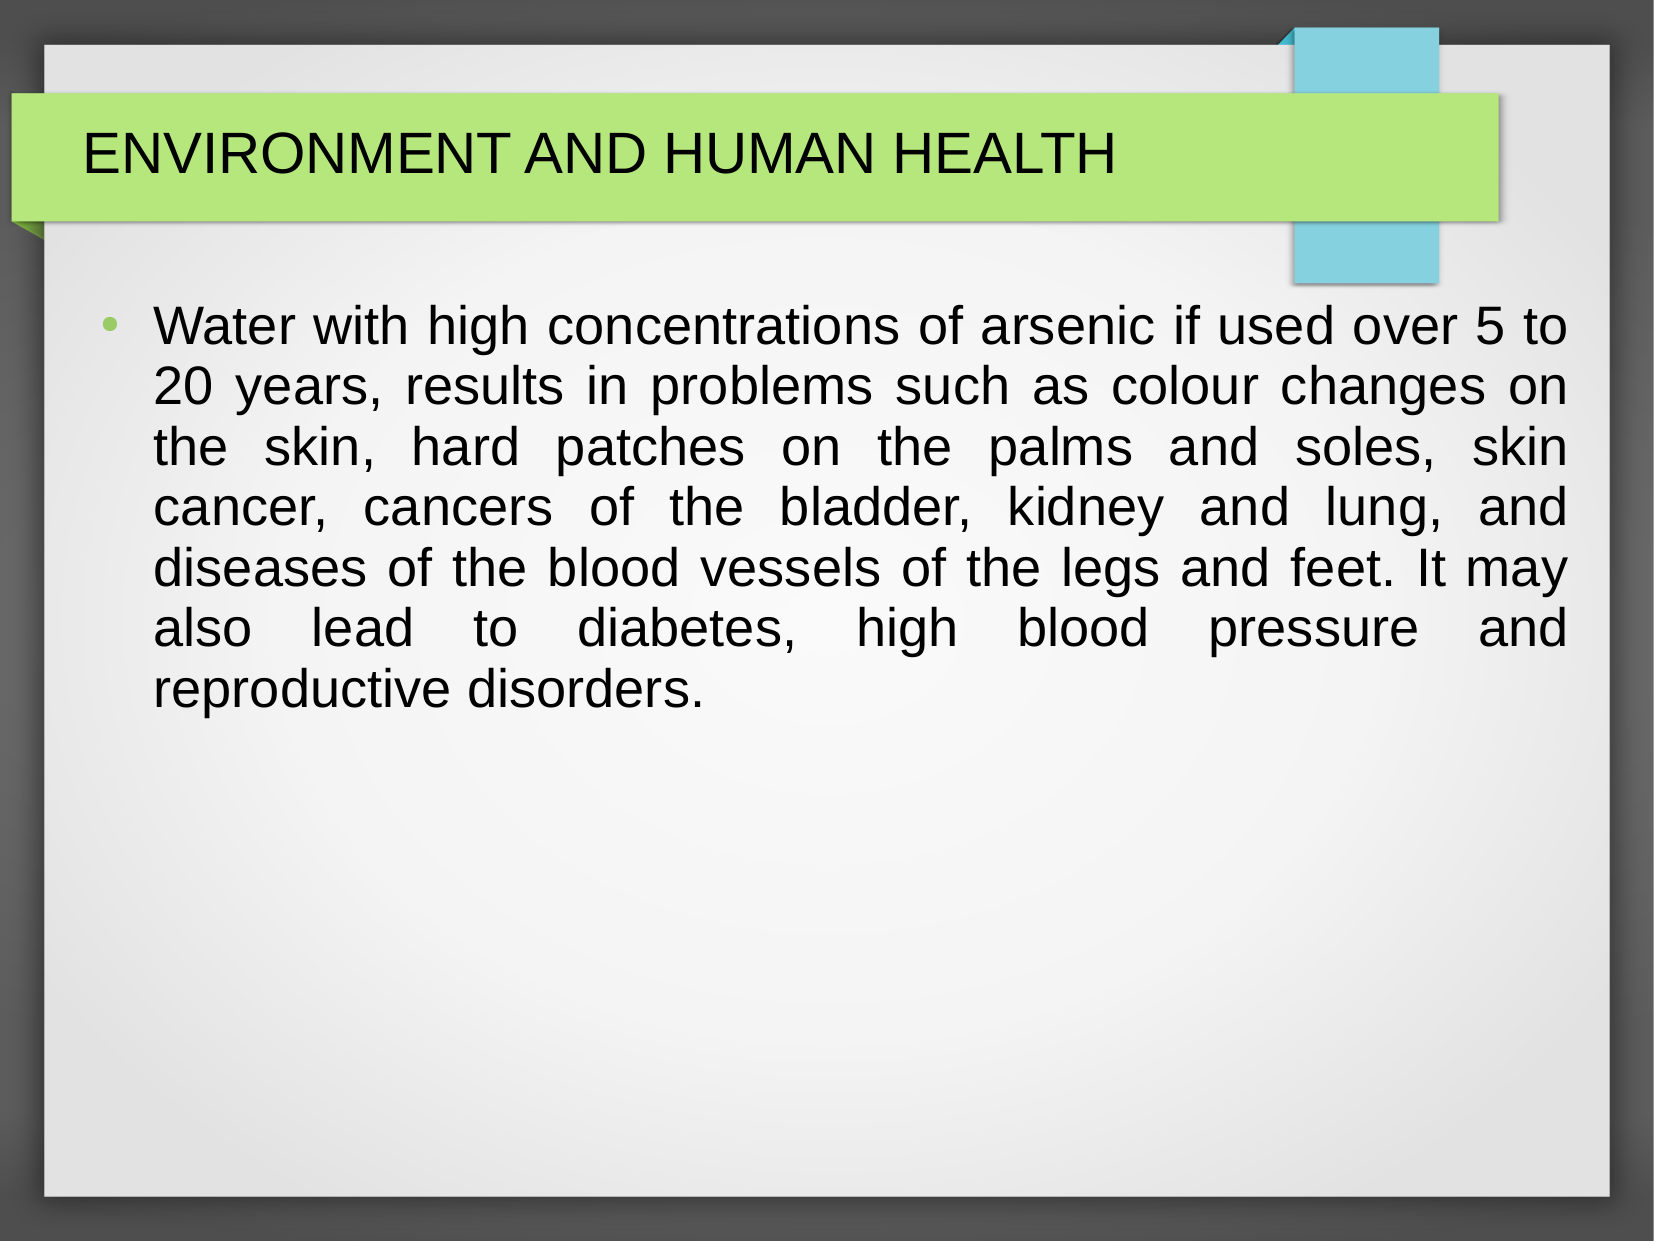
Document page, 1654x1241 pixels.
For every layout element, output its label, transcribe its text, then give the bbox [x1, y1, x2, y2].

title ENVIRONMENT AND HUMAN HEALTH [82, 94, 1264, 213]
picture [0, 0, 1654, 1241]
list Water with high concentrations of arsenic if used over 5 to 20 years, results in problems such as colour changes on the skin, hard patches on the palms and soles, skin cancer, cancers of the bladder, kidney and lung, and diseases of the blood vessels of the legs and feet. It may also lead to diabetes, high blood pressure and reproductive disorders. [82, 295, 1571, 1015]
